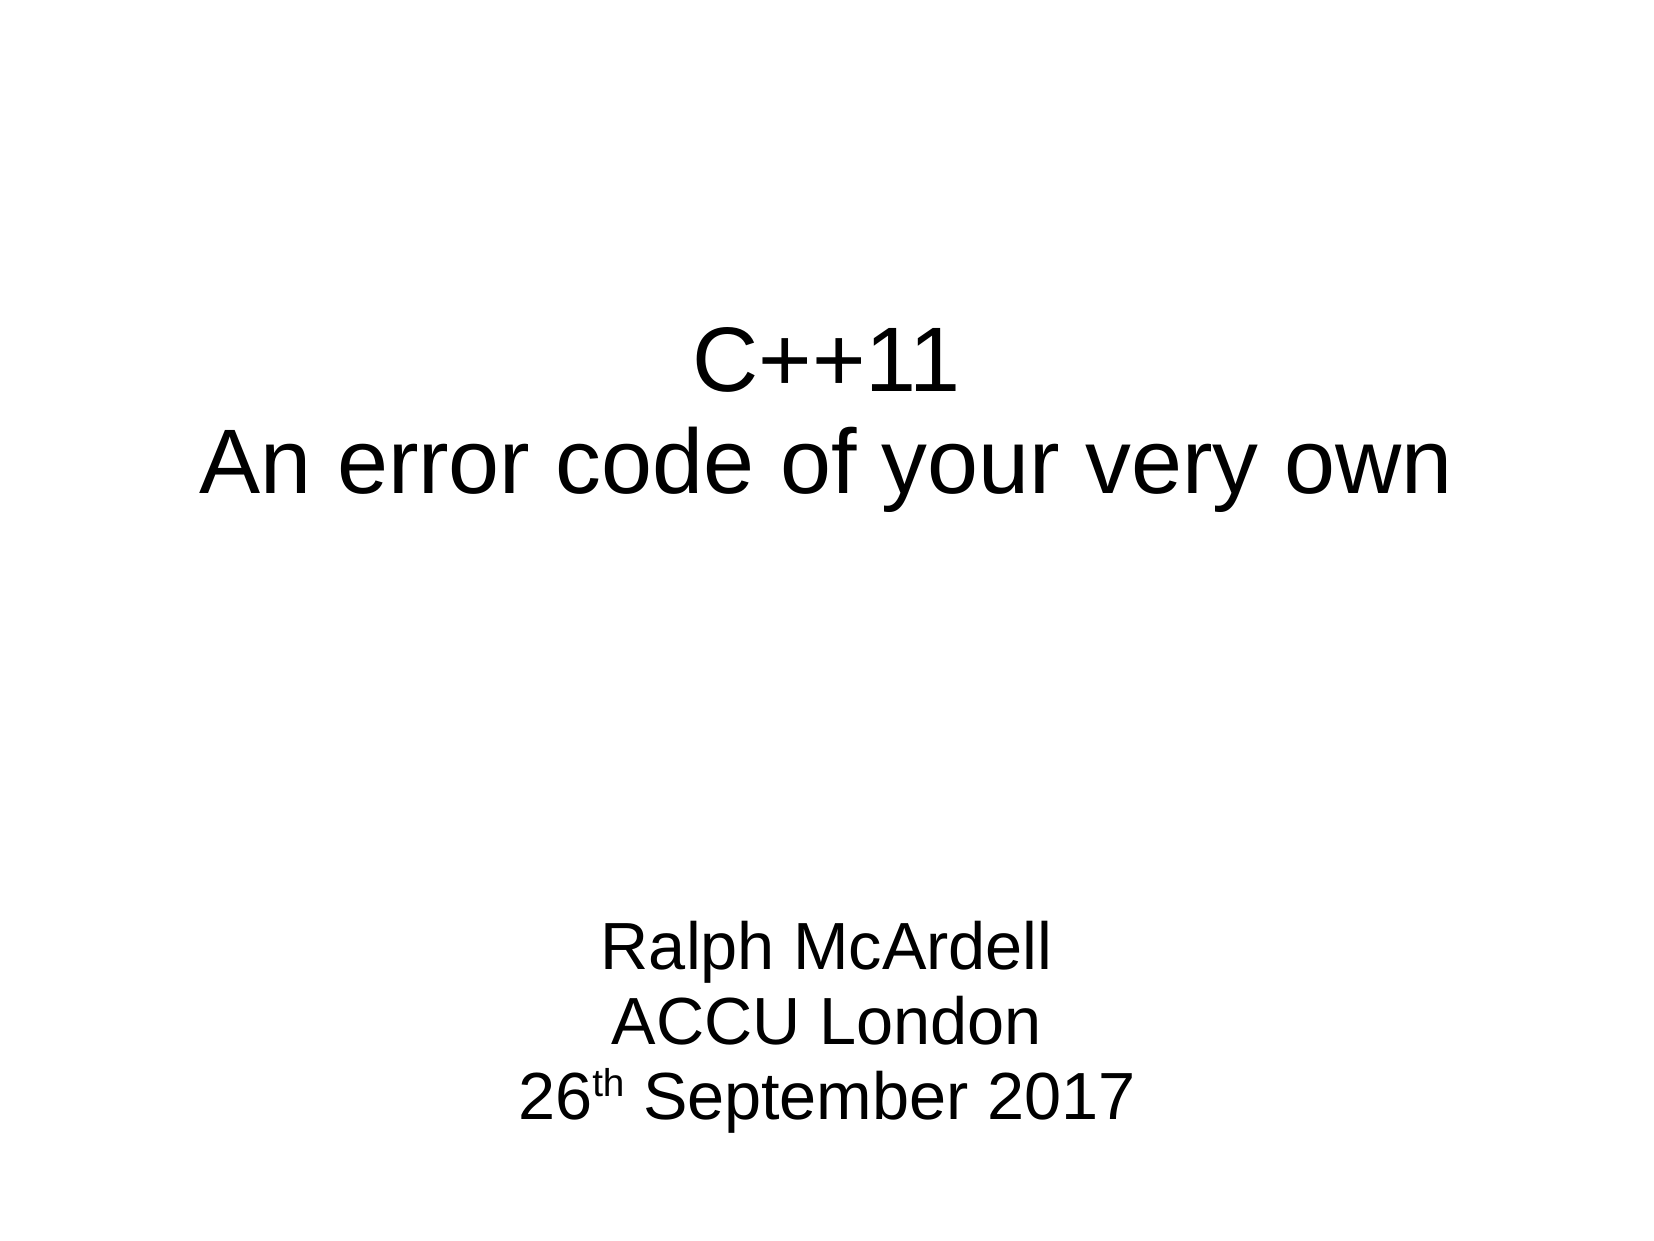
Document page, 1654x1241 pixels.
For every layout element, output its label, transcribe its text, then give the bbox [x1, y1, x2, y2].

title C++11 An error code of your very own [82, 307, 1571, 515]
subtitle Ralph McArdell ACCU London 26th September 2017 [82, 897, 1571, 1146]
